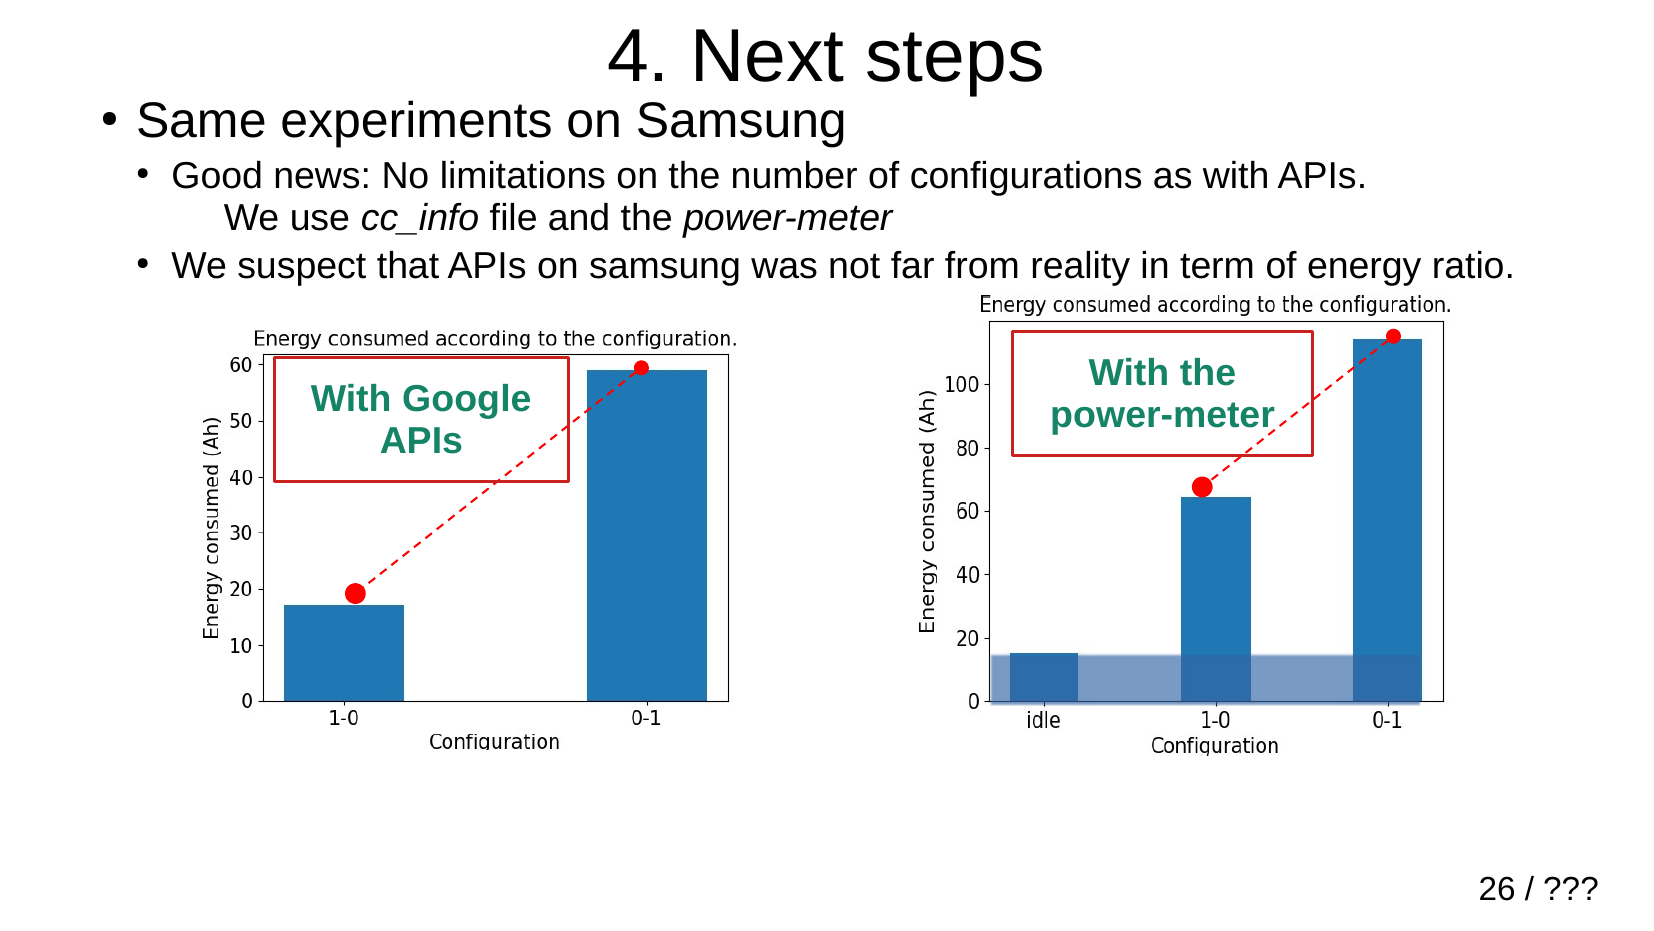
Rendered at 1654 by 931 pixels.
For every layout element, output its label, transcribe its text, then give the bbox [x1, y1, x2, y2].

text_box With Google APIs [274, 357, 569, 482]
text_box With the power-meter [1012, 331, 1313, 456]
picture [187, 310, 788, 751]
text_box Same experiments on Samsung Good news: No limitations on the number of configurations as with APIs. We use cc_info file and the power-meter We suspect that APIs on samsung was not far from reality in term of energy ratio. [100, 69, 1564, 310]
picture [900, 310, 1501, 756]
text_box [992, 656, 1419, 704]
title 4. Next steps [57, 0, 1595, 127]
text_box 26 / ??? [1463, 863, 1652, 931]
